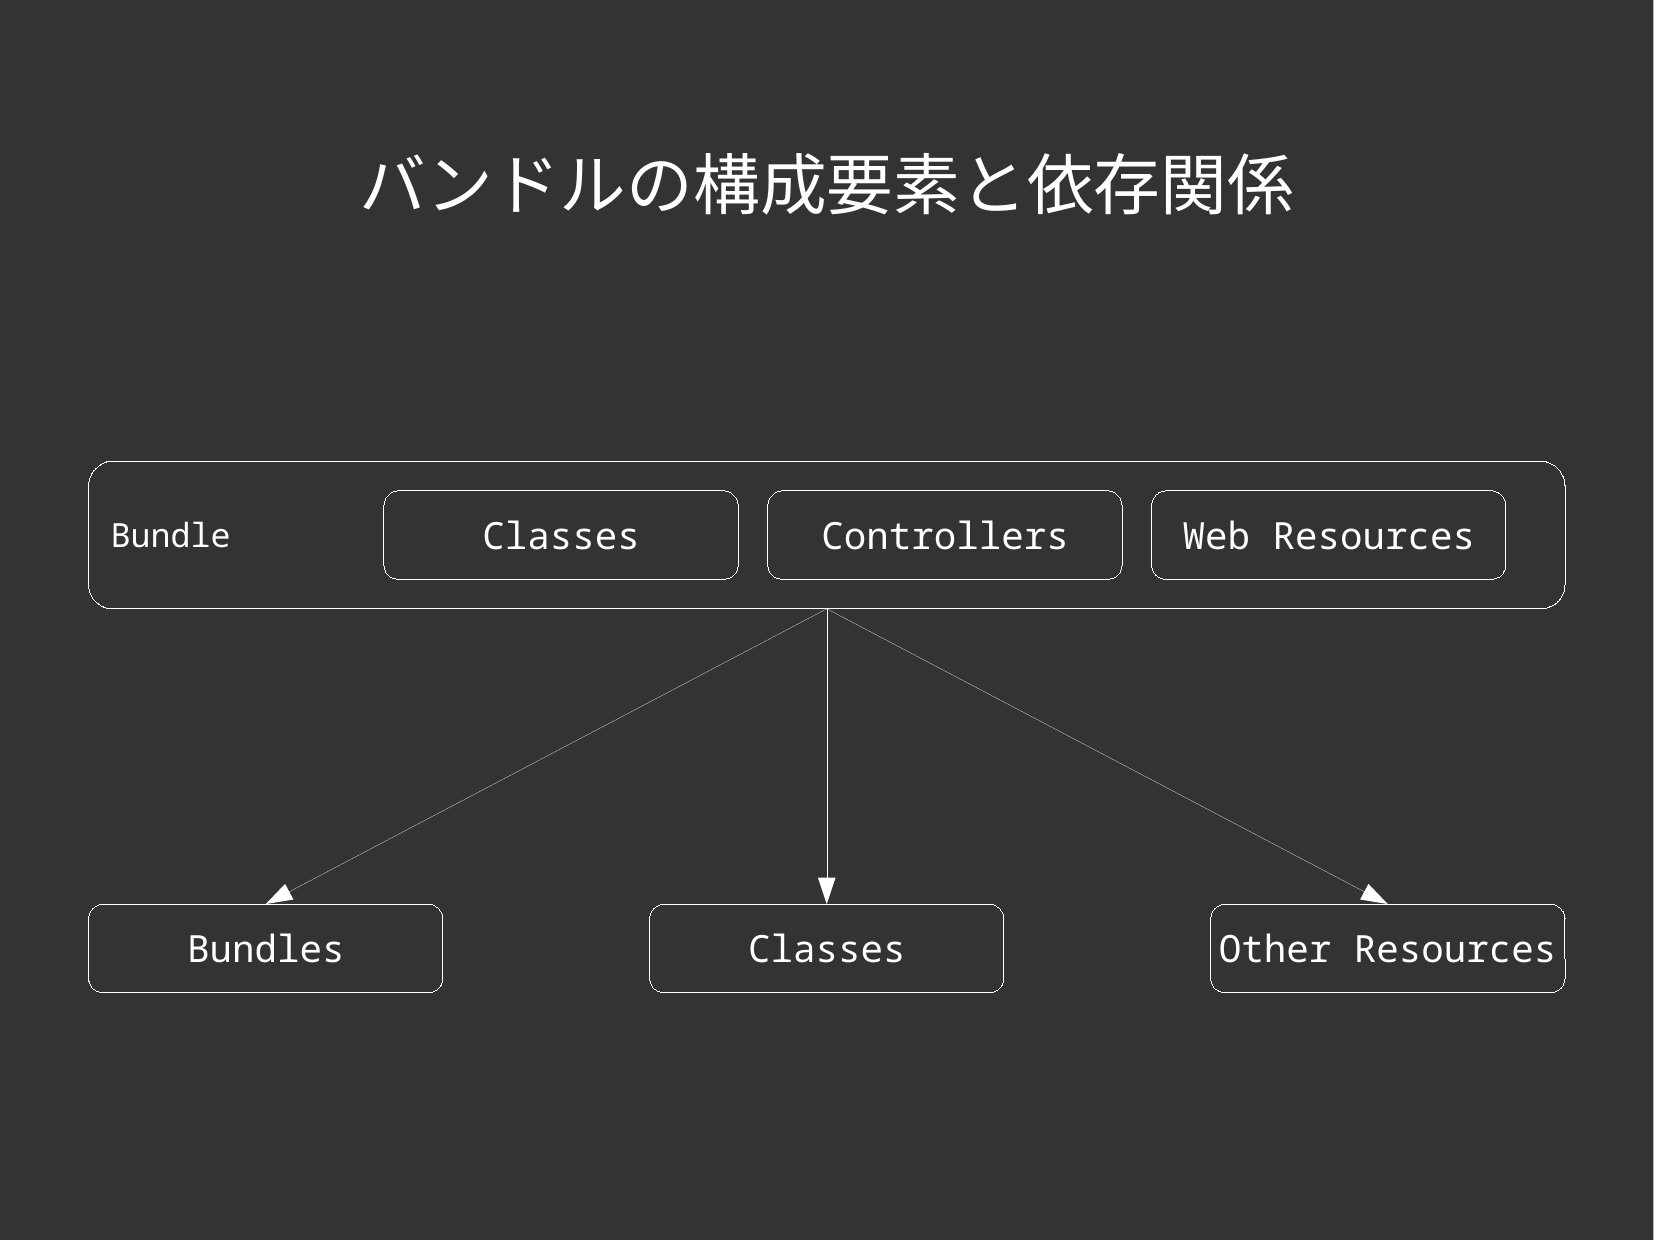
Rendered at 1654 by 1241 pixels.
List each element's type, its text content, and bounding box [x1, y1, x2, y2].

text_box Web Resources [1151, 490, 1506, 580]
text_box Bundle [88, 461, 1566, 609]
text_box Other Resources [1210, 904, 1566, 993]
text_box Classes [649, 904, 1004, 993]
title バンドルの構成要素と依存関係 [82, 113, 1571, 247]
text_box Controllers [767, 490, 1123, 580]
text_box Bundles [88, 904, 443, 993]
text_box Classes [383, 490, 739, 580]
